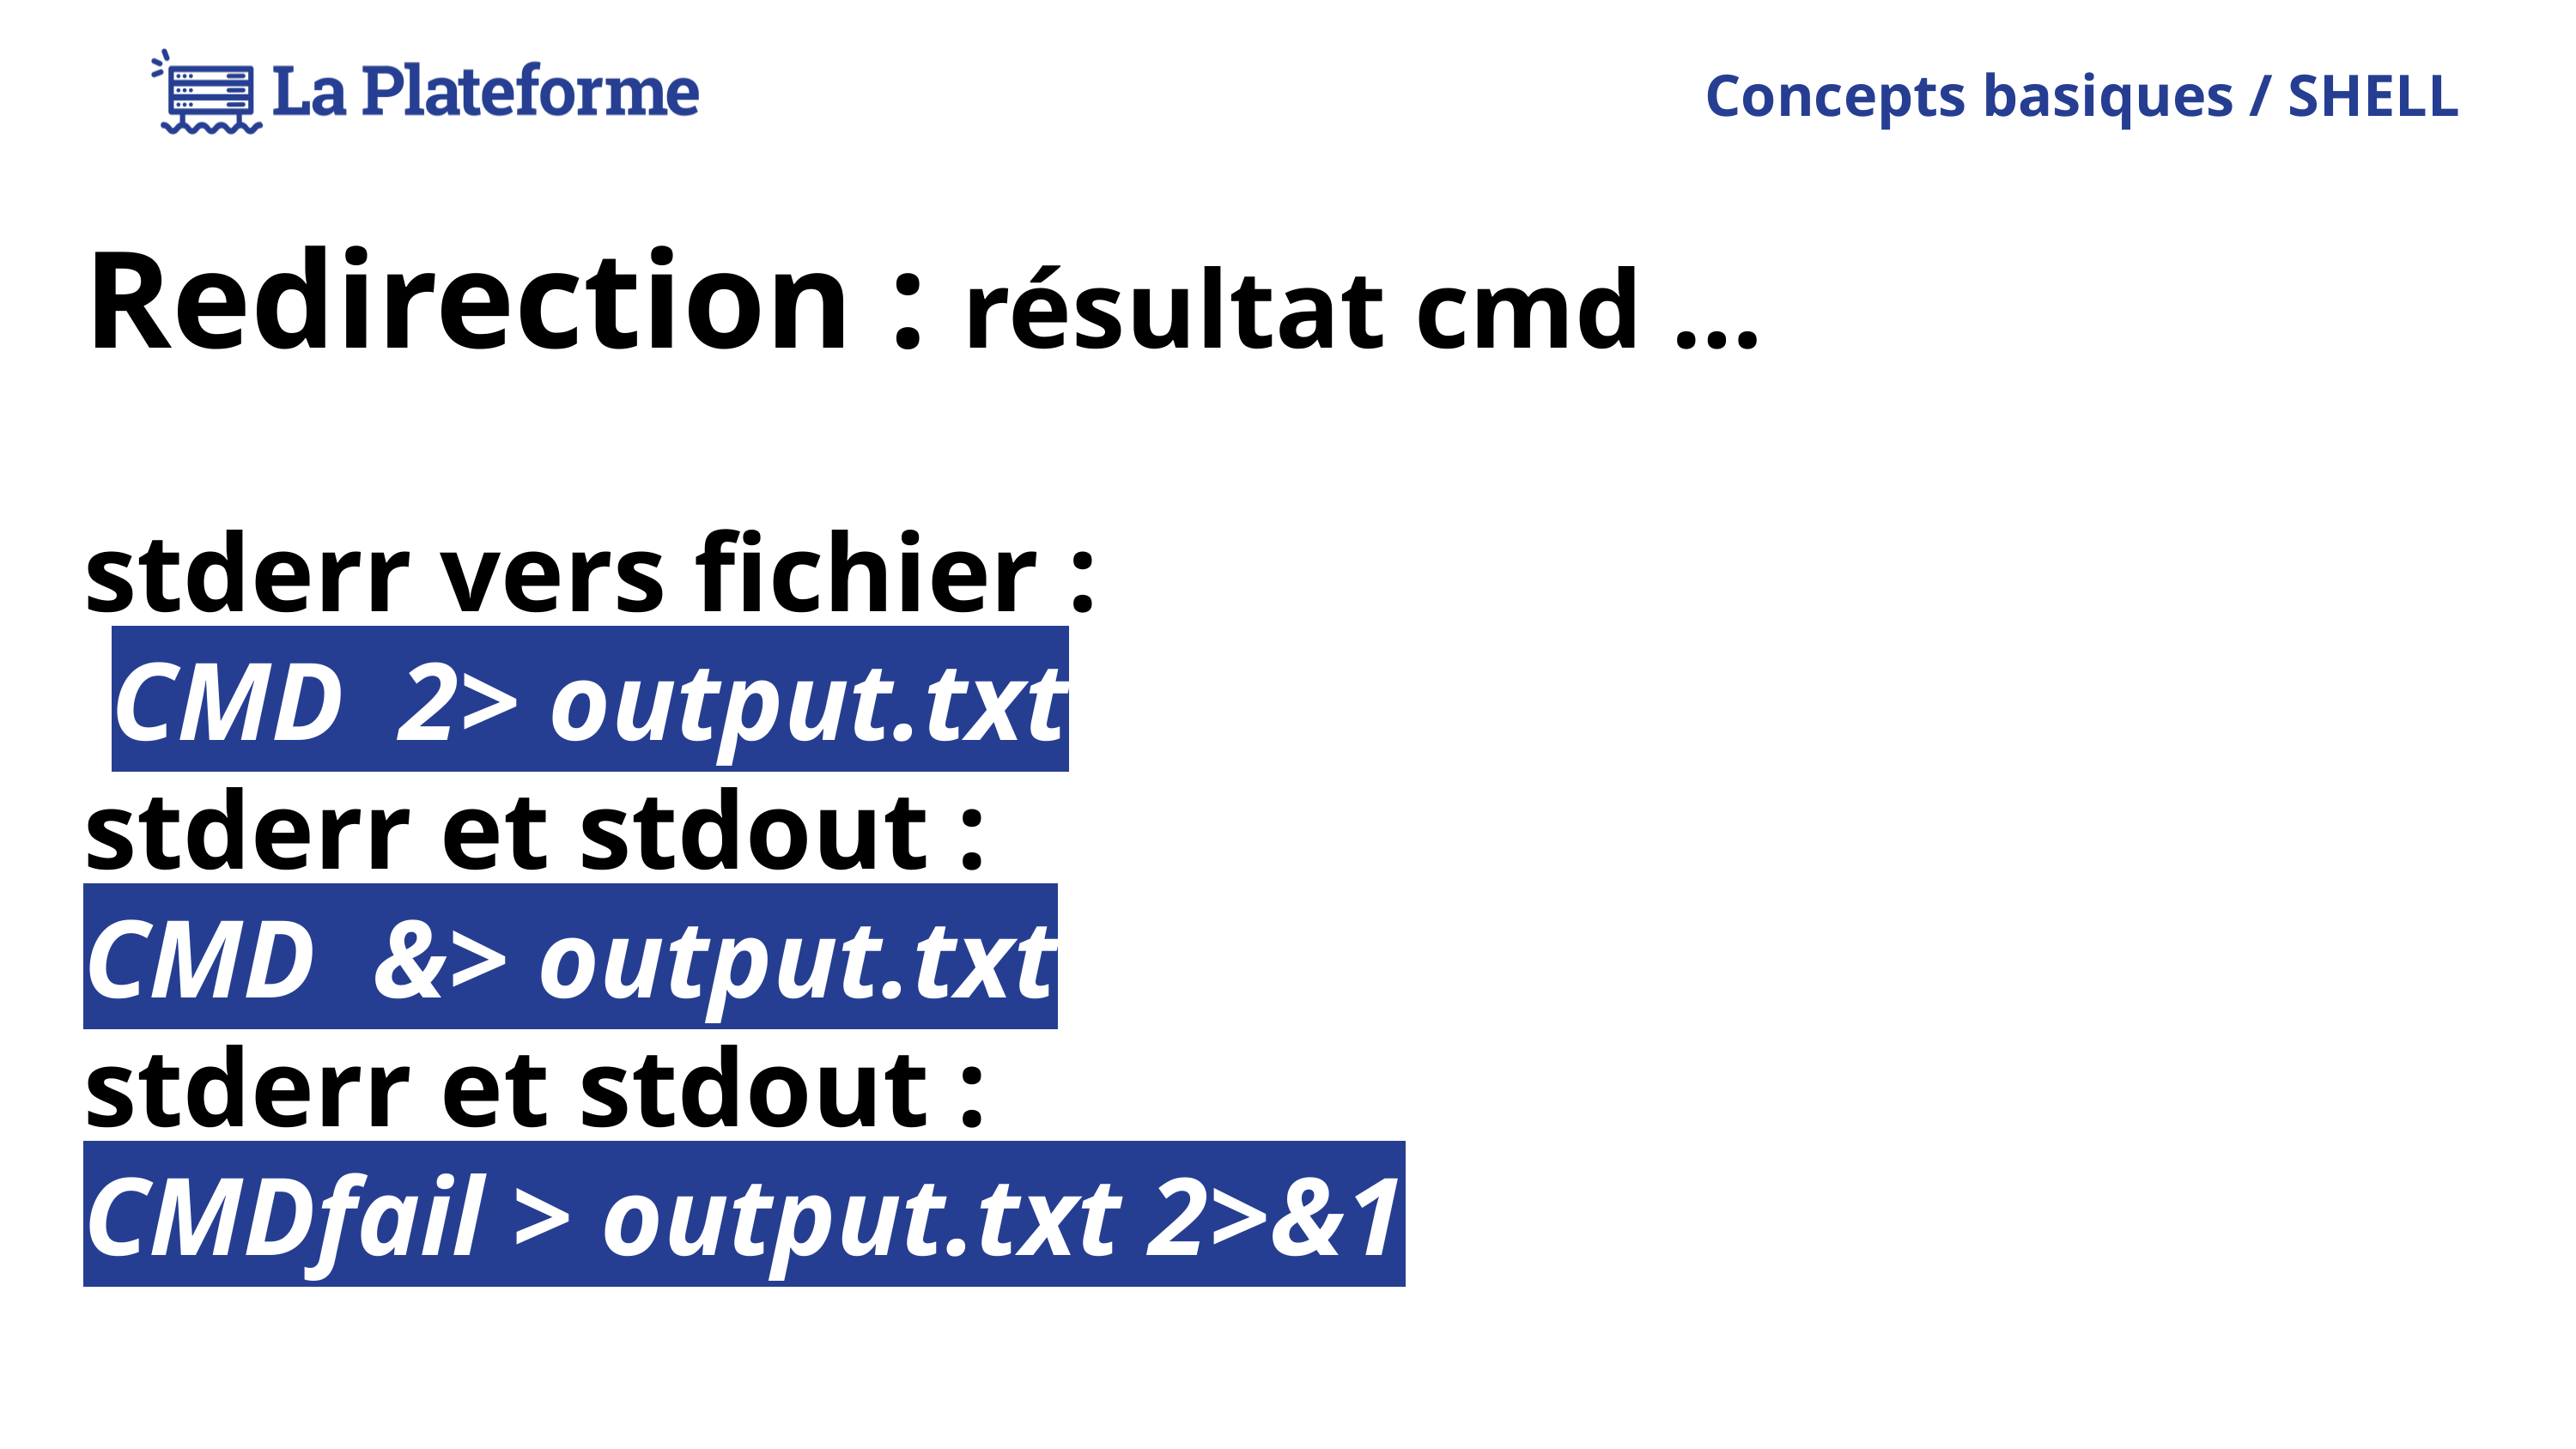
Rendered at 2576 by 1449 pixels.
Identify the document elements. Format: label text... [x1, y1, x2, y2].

text_box Redirection : résultat cmd … stderr vers fichier : CMD 2> output.txt stderr et stdout : CMD &> output.txt stderr et stdout : CMDfail > output.txt 2>&1 [83, 214, 2554, 1449]
text_box Concepts basiques / SHELL [1287, 77, 2461, 126]
picture [141, 42, 711, 146]
